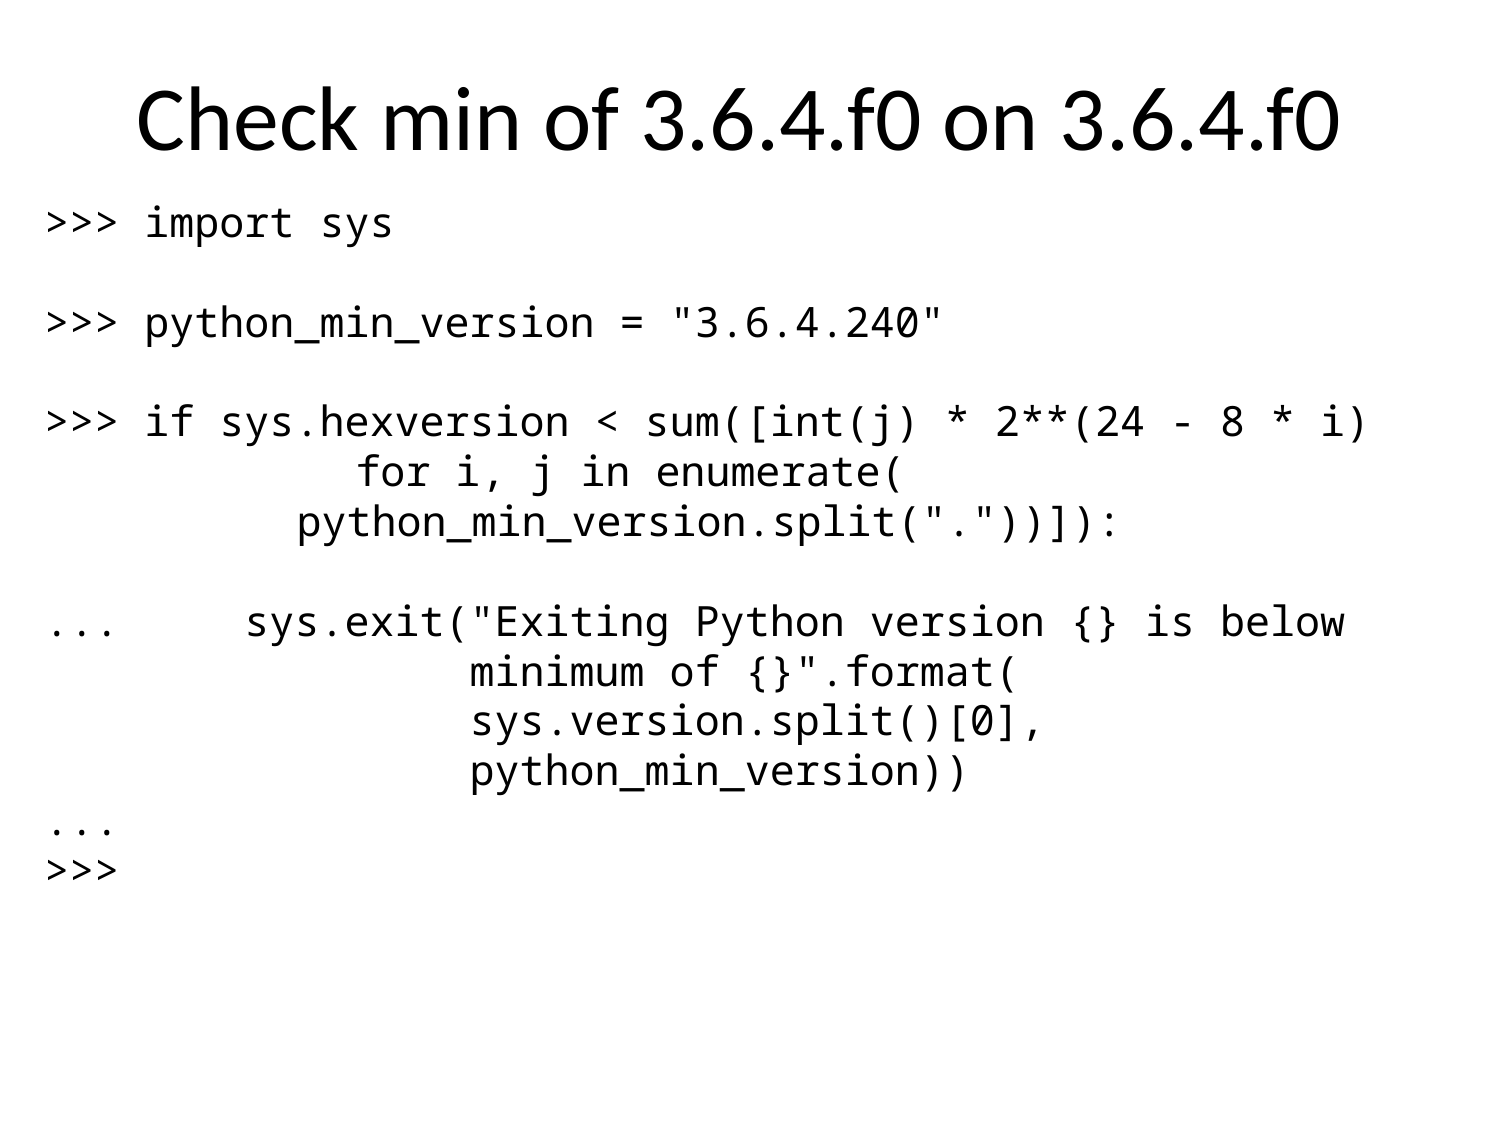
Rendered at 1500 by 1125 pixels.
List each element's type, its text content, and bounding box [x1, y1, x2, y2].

title Check min of 3.6.4.f0 on 3.6.4.f0 [76, 30, 1424, 184]
text_box >>> import sys >>> python_min_version = "3.6.4.240" >>> if sys.hexversion < sum([int(j) * 2**(24 - 8 * i) for i, j in enumerate( python_min_version.split("."))]): ... sys.exit("Exiting Python version {} is below minimum of {}".format( sys.version.split()[0], python_min_version)) ... >>> [29, 184, 1500, 905]
